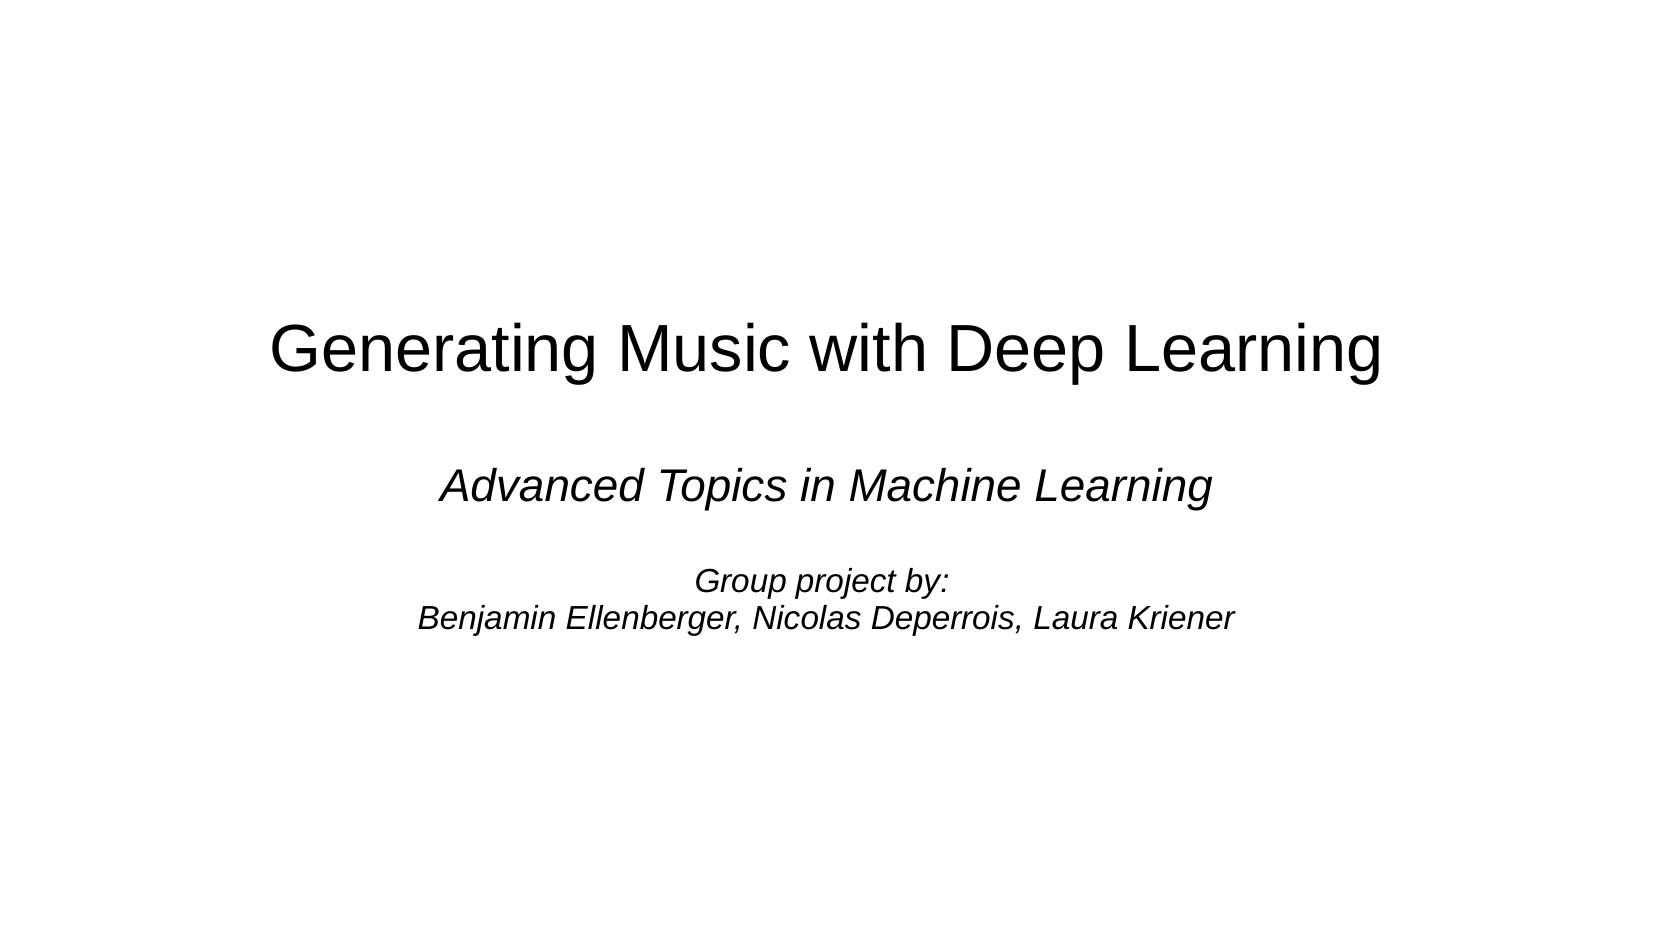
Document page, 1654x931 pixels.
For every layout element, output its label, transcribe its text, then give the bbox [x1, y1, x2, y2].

subtitle Generating Music with Deep Learning Advanced Topics in Machine Learning Group project by: Benjamin Ellenberger, Nicolas Deperrois, Laura Kriener [82, 113, 1571, 834]
